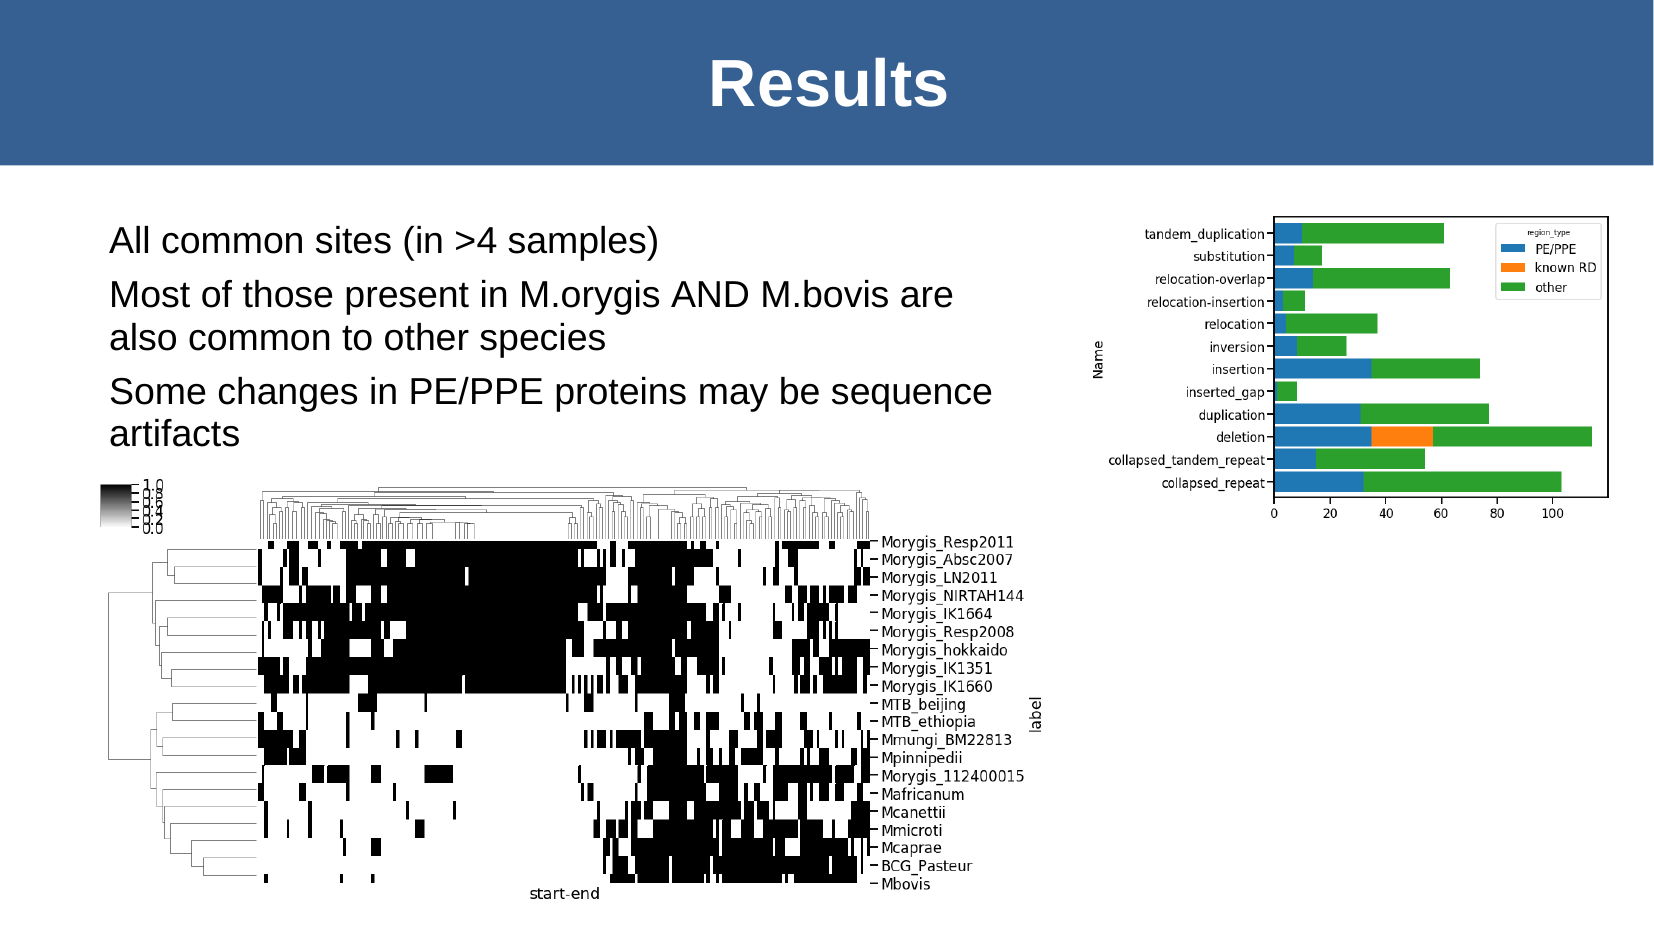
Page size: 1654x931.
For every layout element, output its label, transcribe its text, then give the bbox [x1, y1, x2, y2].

picture [1086, 212, 1612, 525]
text_box Results [0, 0, 1654, 166]
picture [94, 472, 1049, 908]
text_box All common sites (in >4 samples) Most of those present in M.orygis AND M.bovis are also common to other species Some changes in PE/PPE proteins may be sequence artifacts [94, 212, 1016, 472]
